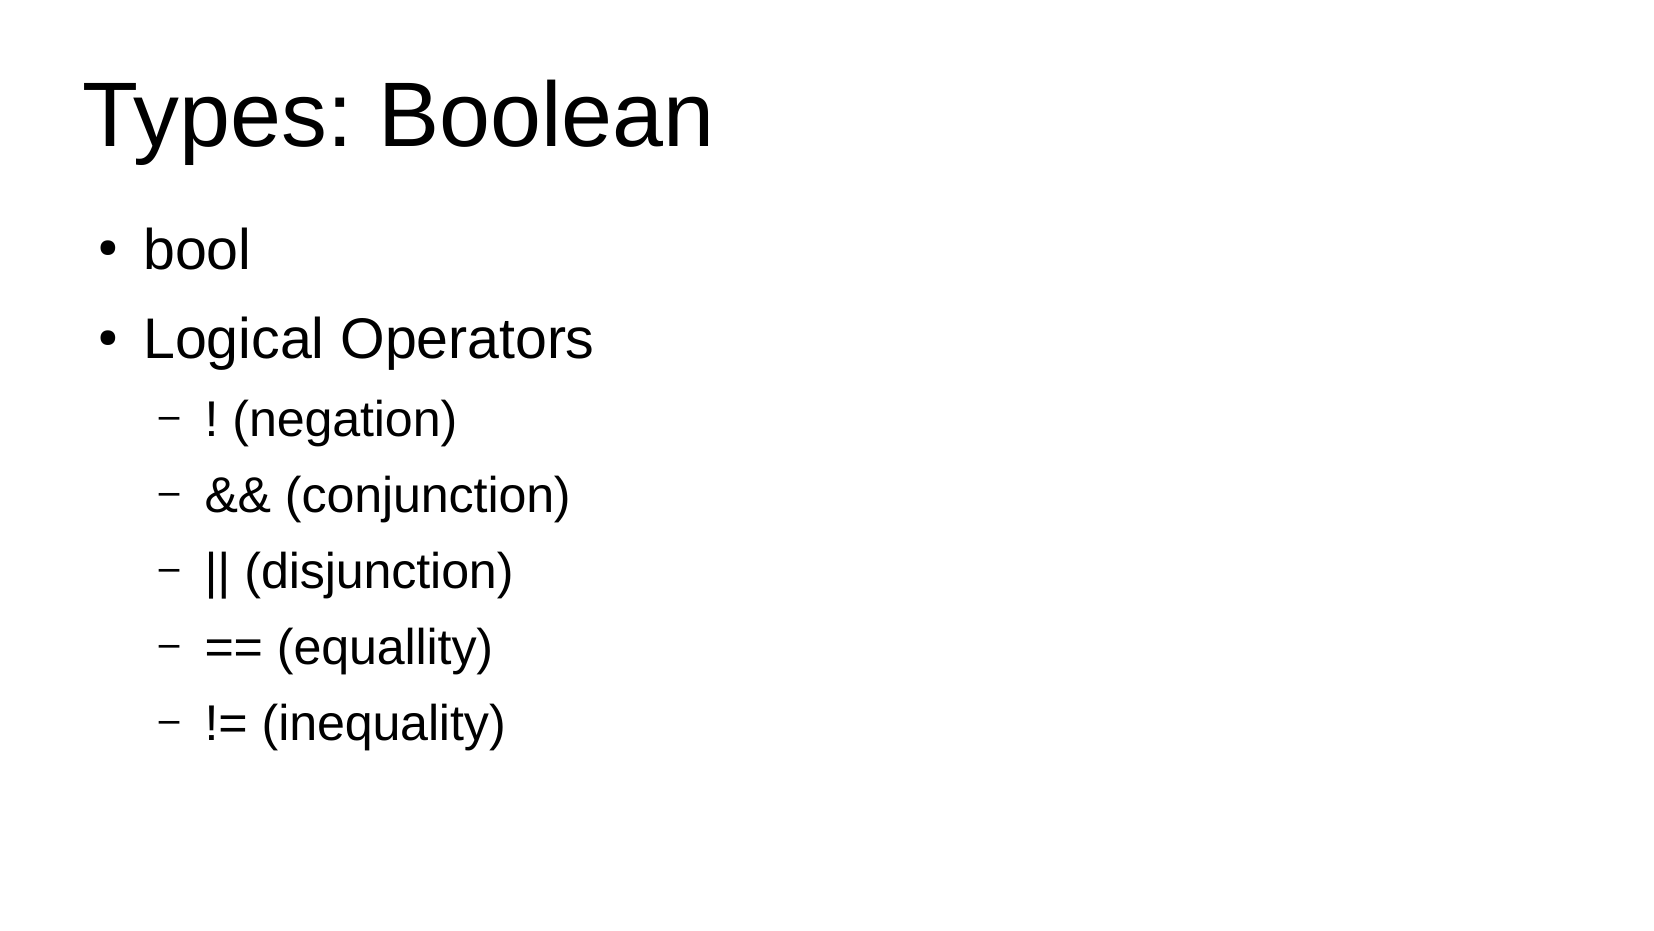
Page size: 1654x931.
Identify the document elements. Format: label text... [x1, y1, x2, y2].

title Types: Boolean [82, 37, 1571, 193]
list bool Logical Operators ! (negation) && (conjunction) || (disjunction) == (equallity) != (inequality) [82, 217, 1571, 758]
